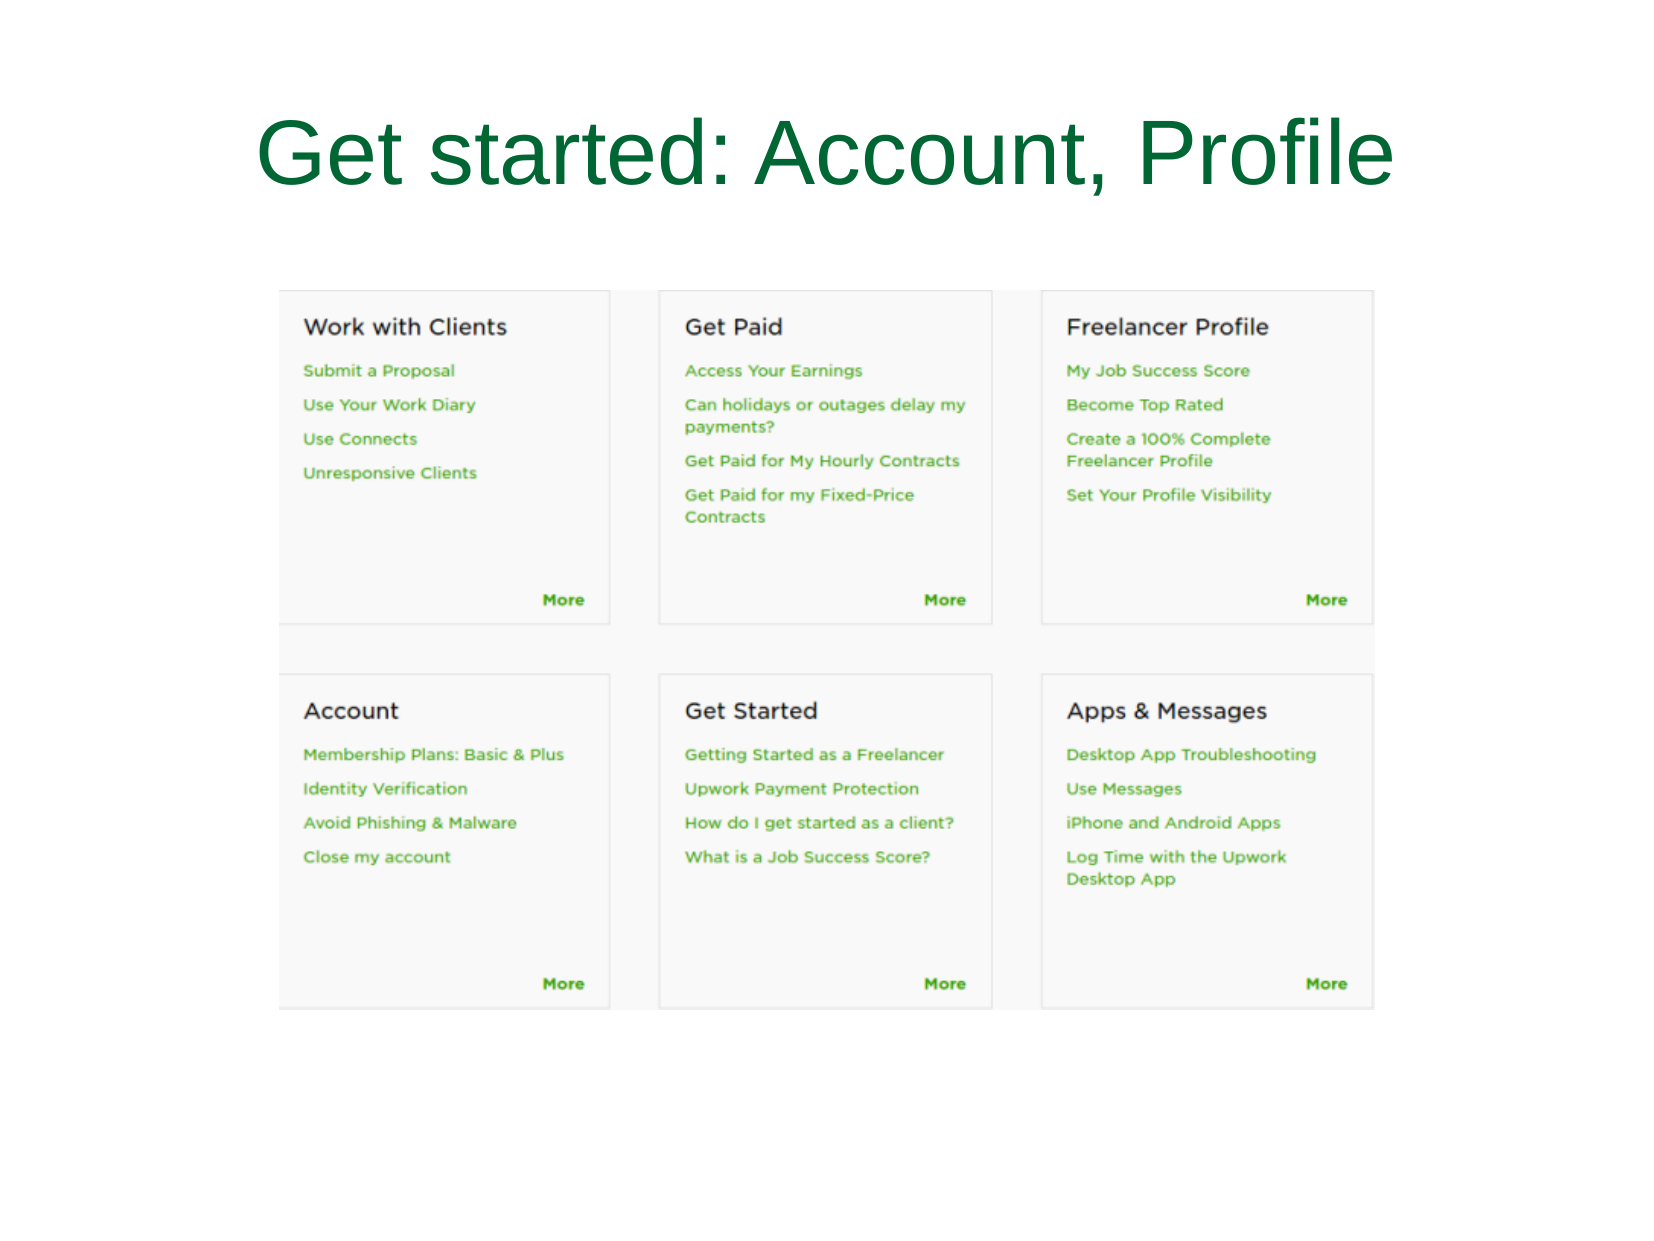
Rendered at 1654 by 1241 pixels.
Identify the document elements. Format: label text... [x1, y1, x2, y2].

title Get started: Account, Profile [82, 49, 1571, 257]
picture [279, 290, 1375, 1010]
